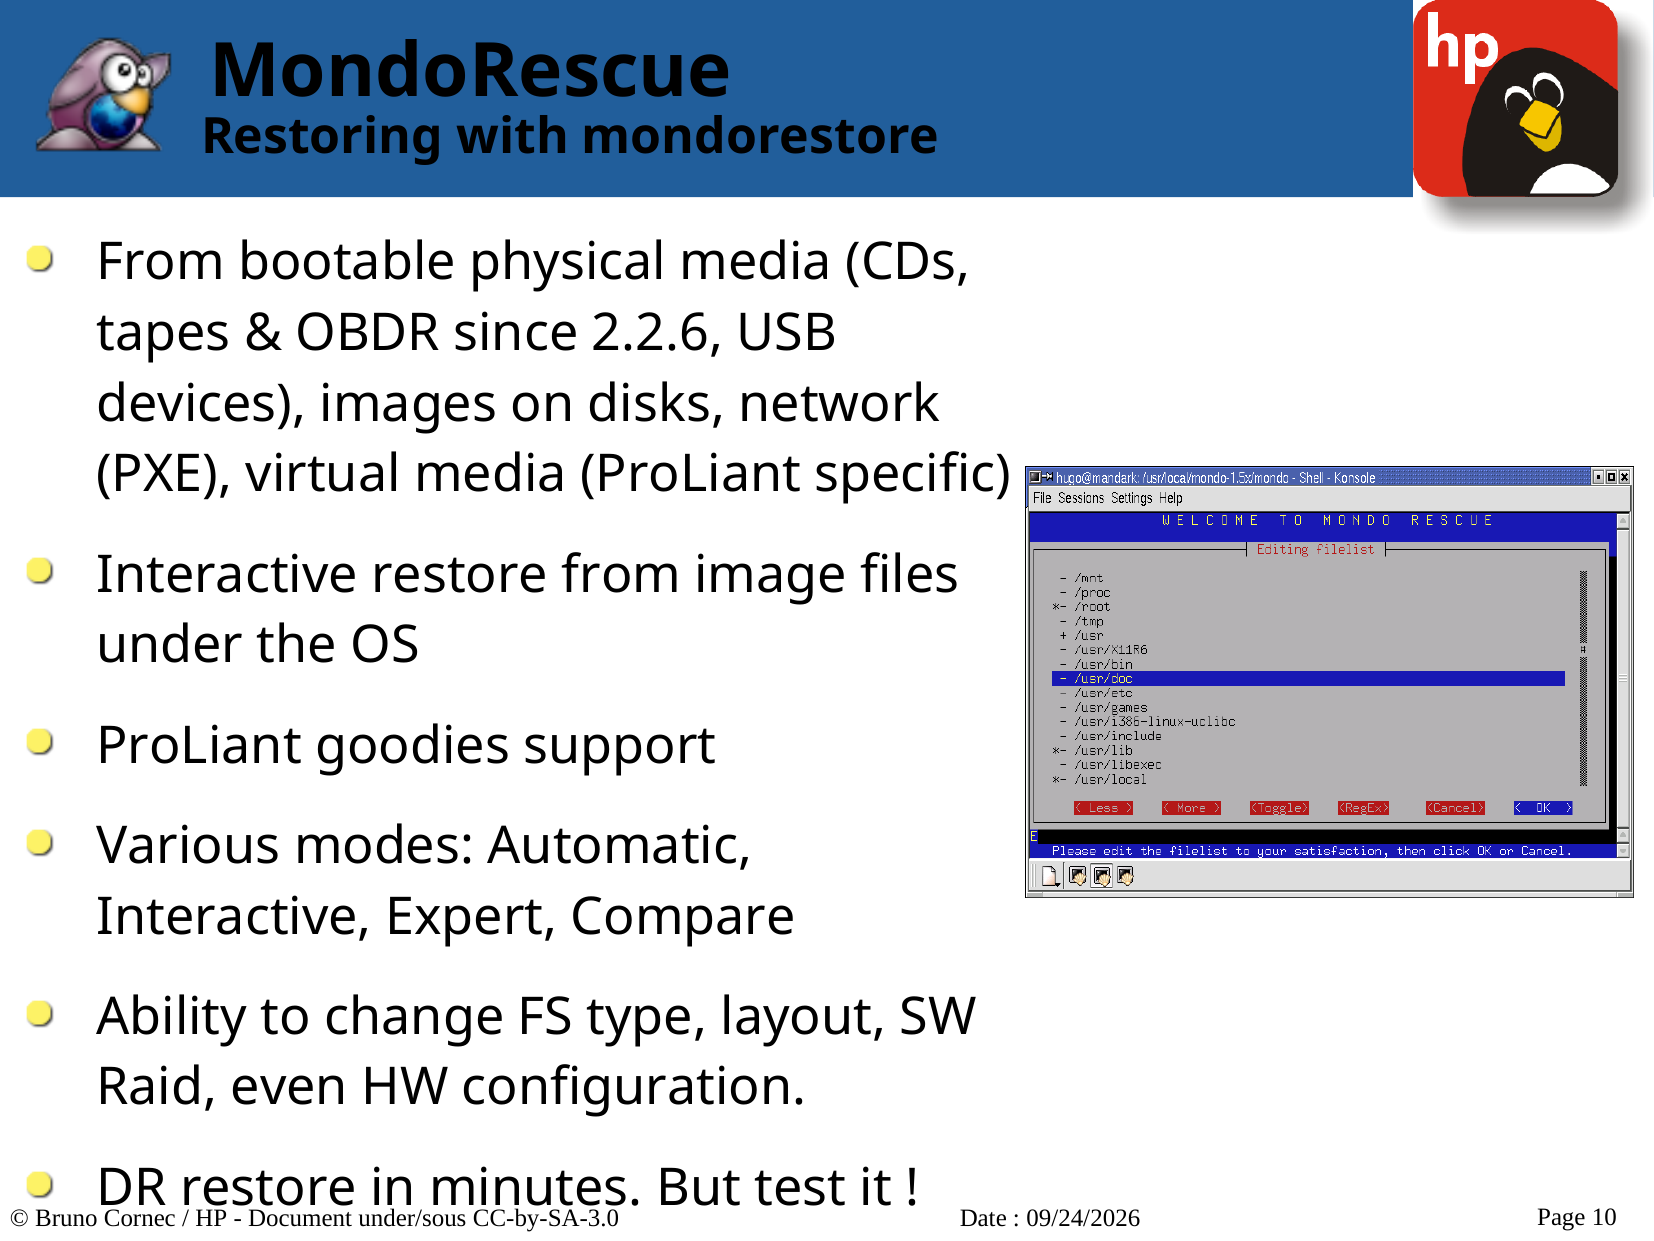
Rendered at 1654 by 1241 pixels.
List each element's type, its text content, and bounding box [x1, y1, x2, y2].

picture [1025, 466, 1634, 898]
title Restoring with mondorestore [201, 32, 1190, 241]
picture [0, 0, 211, 199]
list From bootable physical media (CDs, tapes & OBDR since 2.2.6, USB devices), images on disks, network (PXE), virtual media (ProLiant specific) Interactive restore from image files under the OS ProLiant goodies support Various modes: Automatic, Interactive, Expert, Compare Ability to change FS type, layout, SW Raid, even HW configuration. DR restore in minutes. But test it ! [13, 223, 1032, 1226]
picture [1413, 0, 1654, 235]
